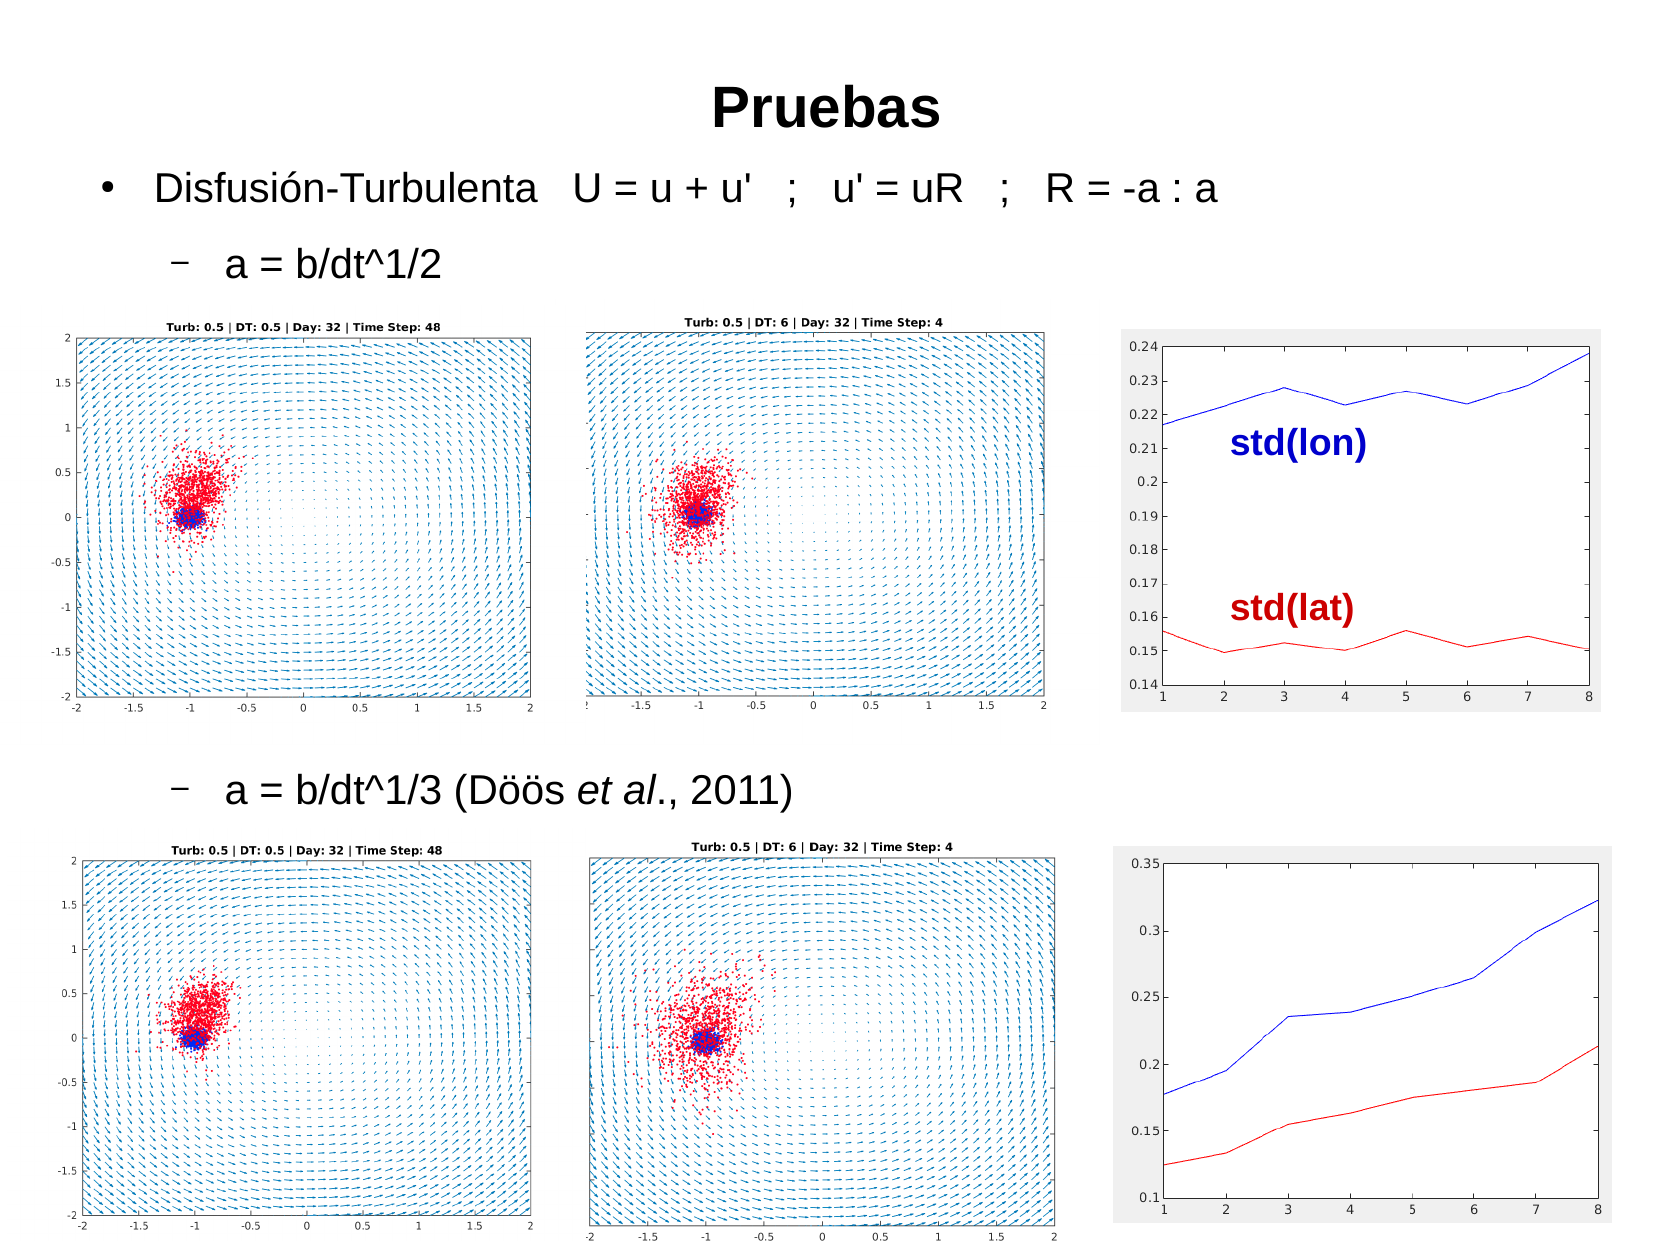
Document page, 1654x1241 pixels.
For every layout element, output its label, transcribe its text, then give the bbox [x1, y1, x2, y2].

text_box std(lon) [1215, 413, 1486, 513]
picture [1113, 846, 1612, 1223]
text_box std(lat) [1215, 579, 1486, 678]
title Pruebas [82, 74, 1571, 140]
picture [0, 305, 586, 745]
picture [7, 828, 1112, 1241]
list Disfusión-Turbulenta U = u + u' ; u' = uR ; R = -a : a a = b/dt^1/2 a = b/dt^1/3 (Döös et al., 2011) [82, 165, 1571, 1133]
picture [1121, 329, 1601, 712]
